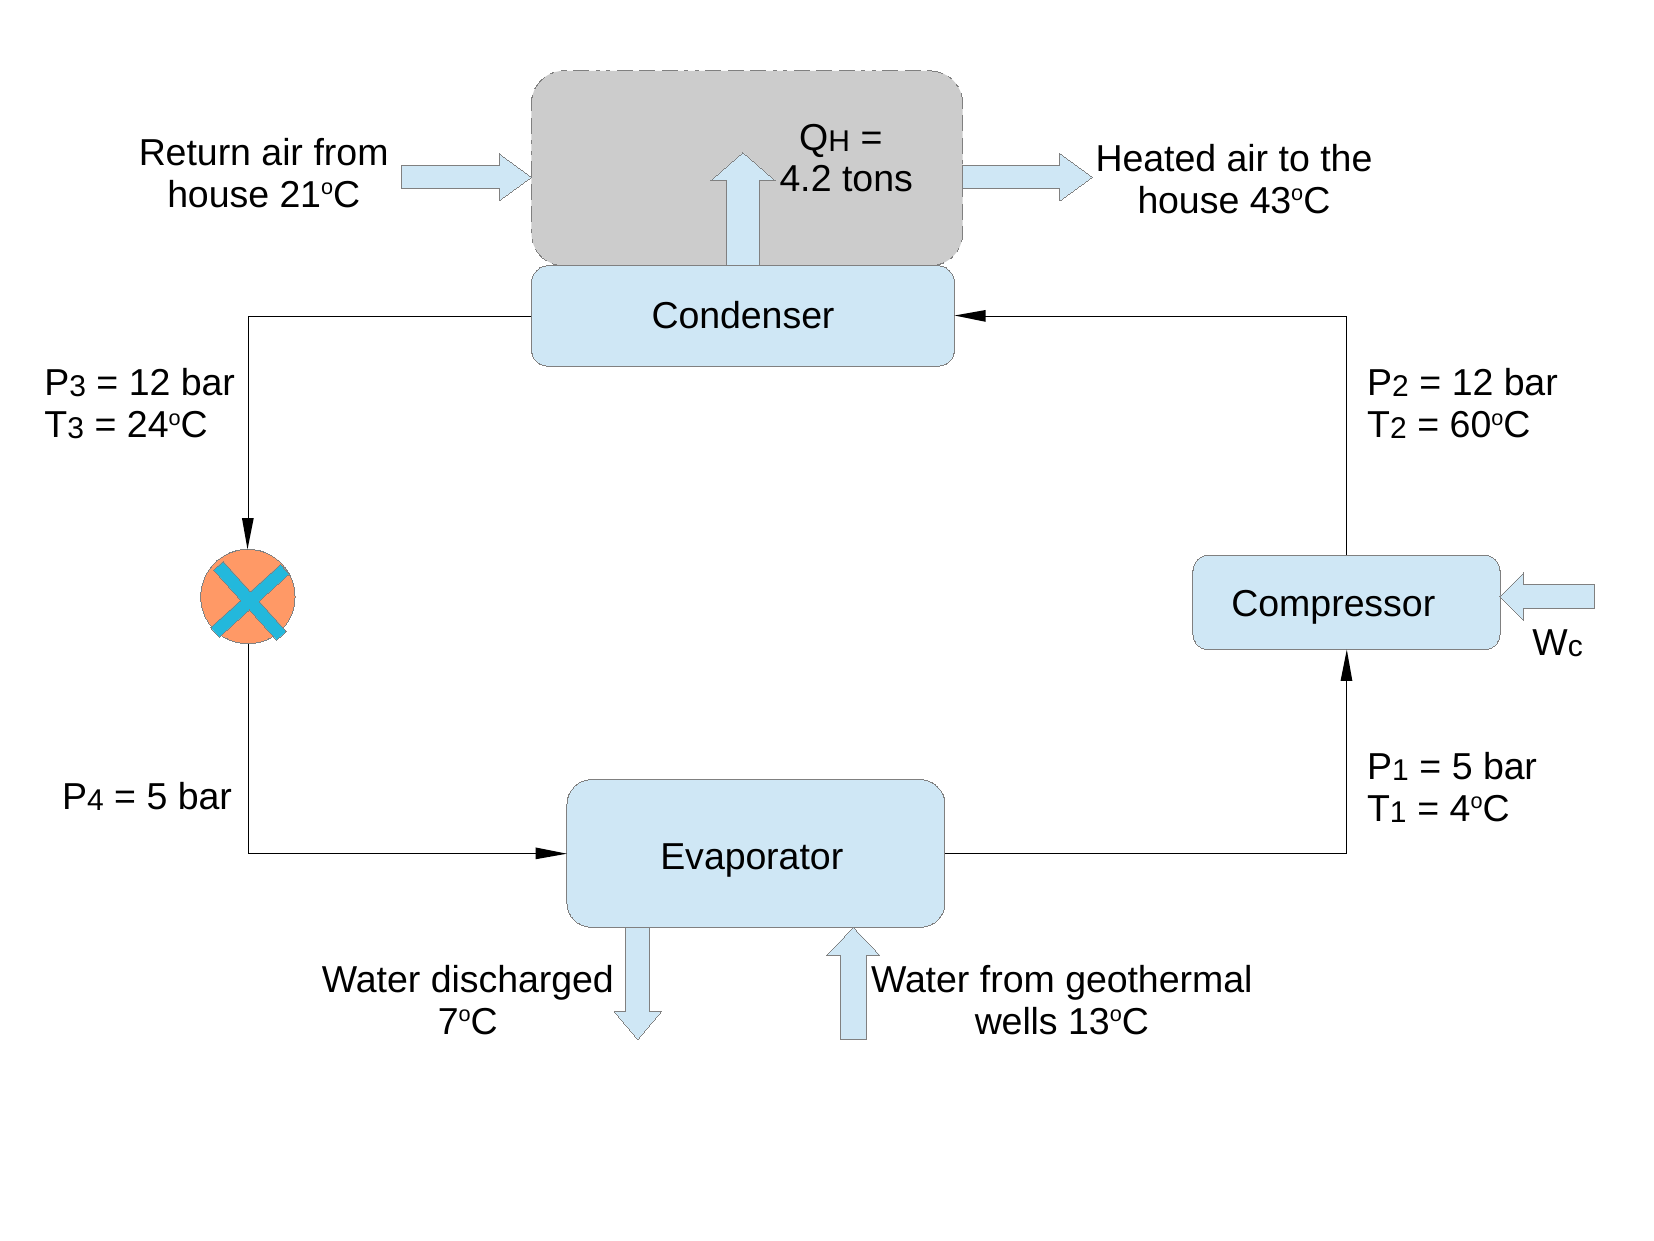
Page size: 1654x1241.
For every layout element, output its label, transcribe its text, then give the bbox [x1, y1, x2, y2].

text_box P2 = 12 bar T2 = 60oC [1352, 354, 1573, 467]
text_box Evaporator [604, 828, 910, 892]
text_box QH = 4.2 tons [764, 108, 928, 214]
text_box Wc [1517, 614, 1625, 677]
text_box P3 = 12 bar T3 = 24oC [29, 354, 250, 467]
text_box Condenser [588, 286, 898, 348]
text_box [566, 779, 945, 1040]
text_box [404, 70, 1080, 367]
text_box P4 = 5 bar [47, 767, 247, 831]
text_box Compressor [1216, 575, 1450, 632]
text_box P1 = 5 bar T1 = 4oC [1352, 738, 1553, 851]
text_box Heated air to the house 43oC [1080, 129, 1388, 231]
text_box [200, 549, 296, 644]
text_box [1192, 555, 1595, 650]
text_box Water from geothermal wells 13oC [856, 950, 1268, 1052]
text_box Water discharged 7oC [307, 950, 629, 1052]
text_box Return air from house 21oC [124, 124, 404, 225]
